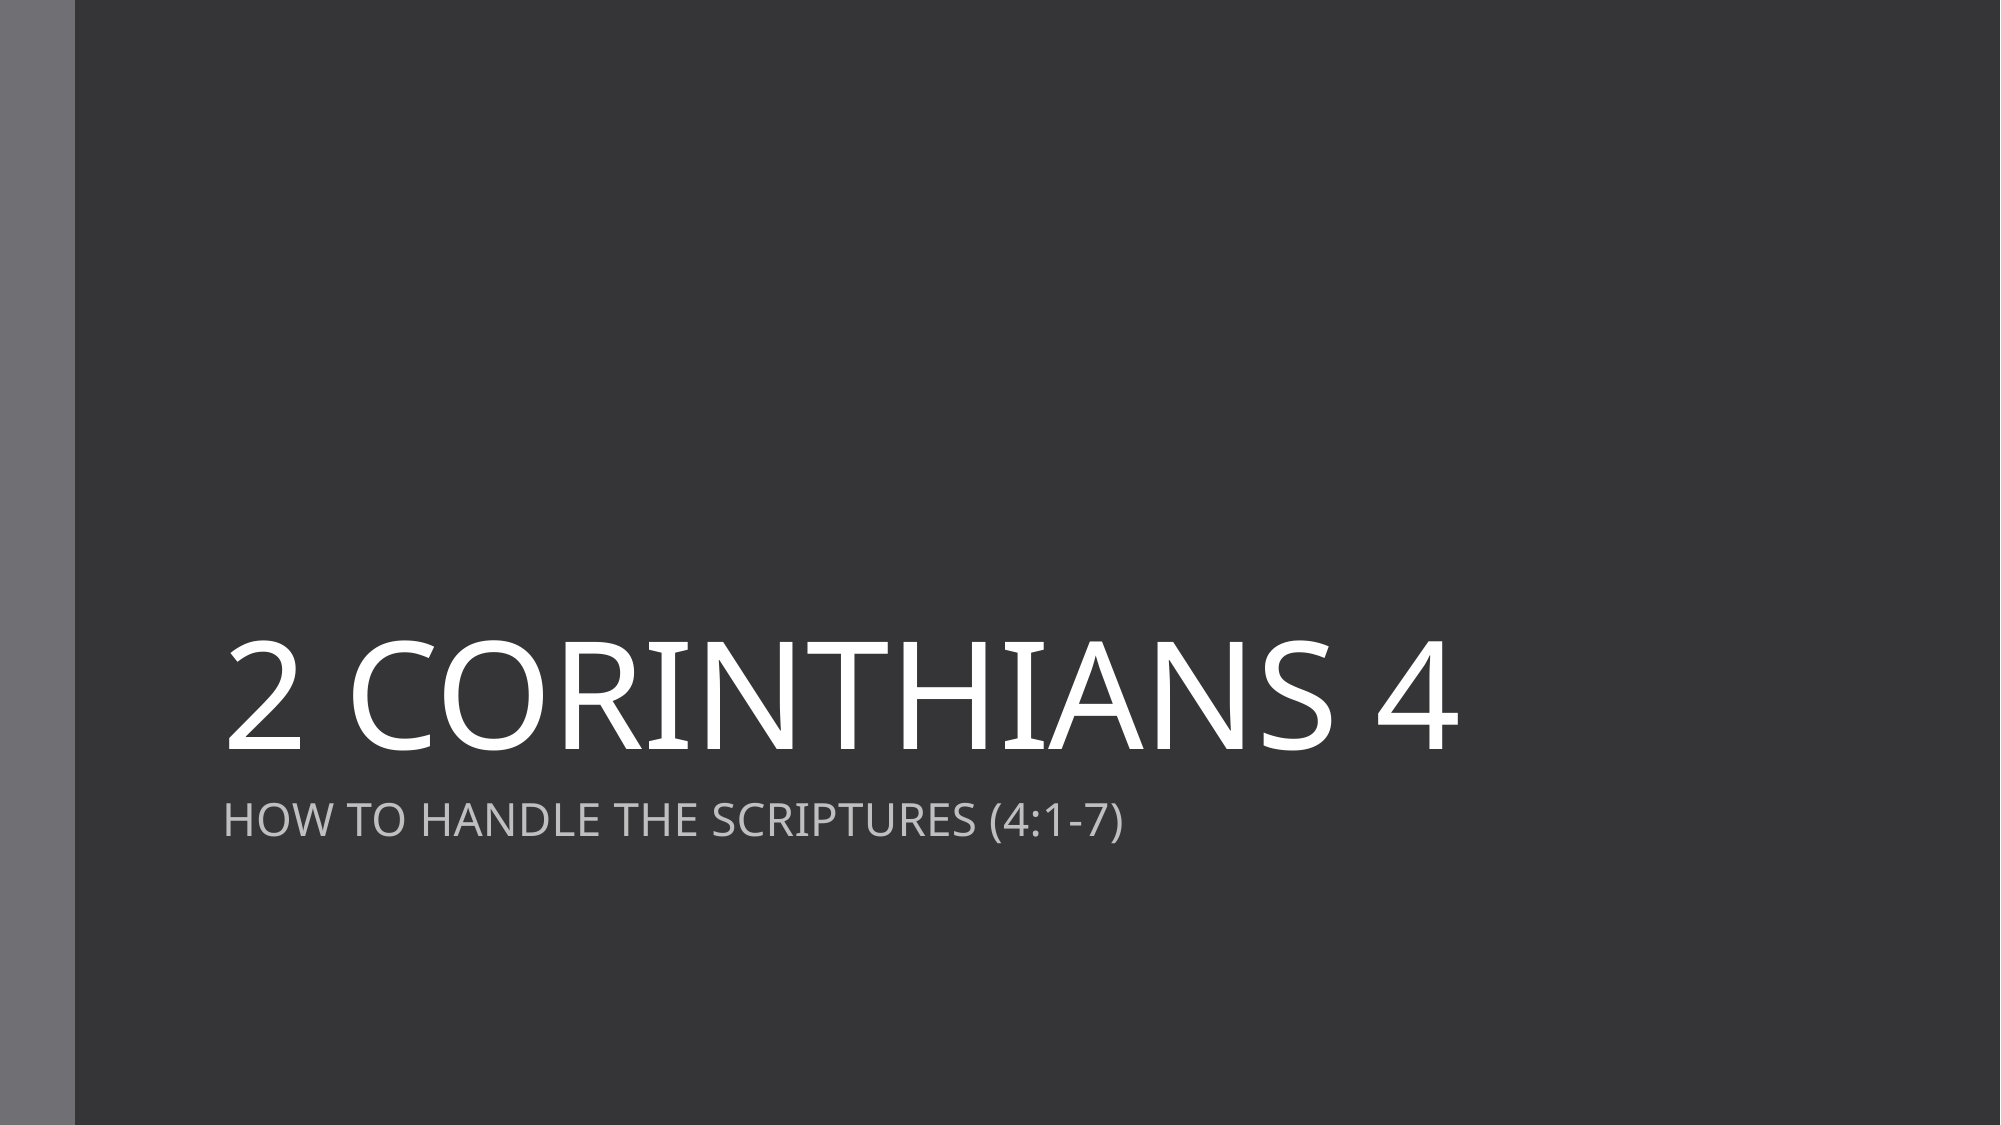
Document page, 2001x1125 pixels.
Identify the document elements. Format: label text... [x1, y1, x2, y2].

title 2 CORINTHIANS 4 [206, 124, 1752, 787]
subtitle HOW TO HANDLE THE SCRIPTURES (4:1-7) [206, 787, 1752, 1066]
